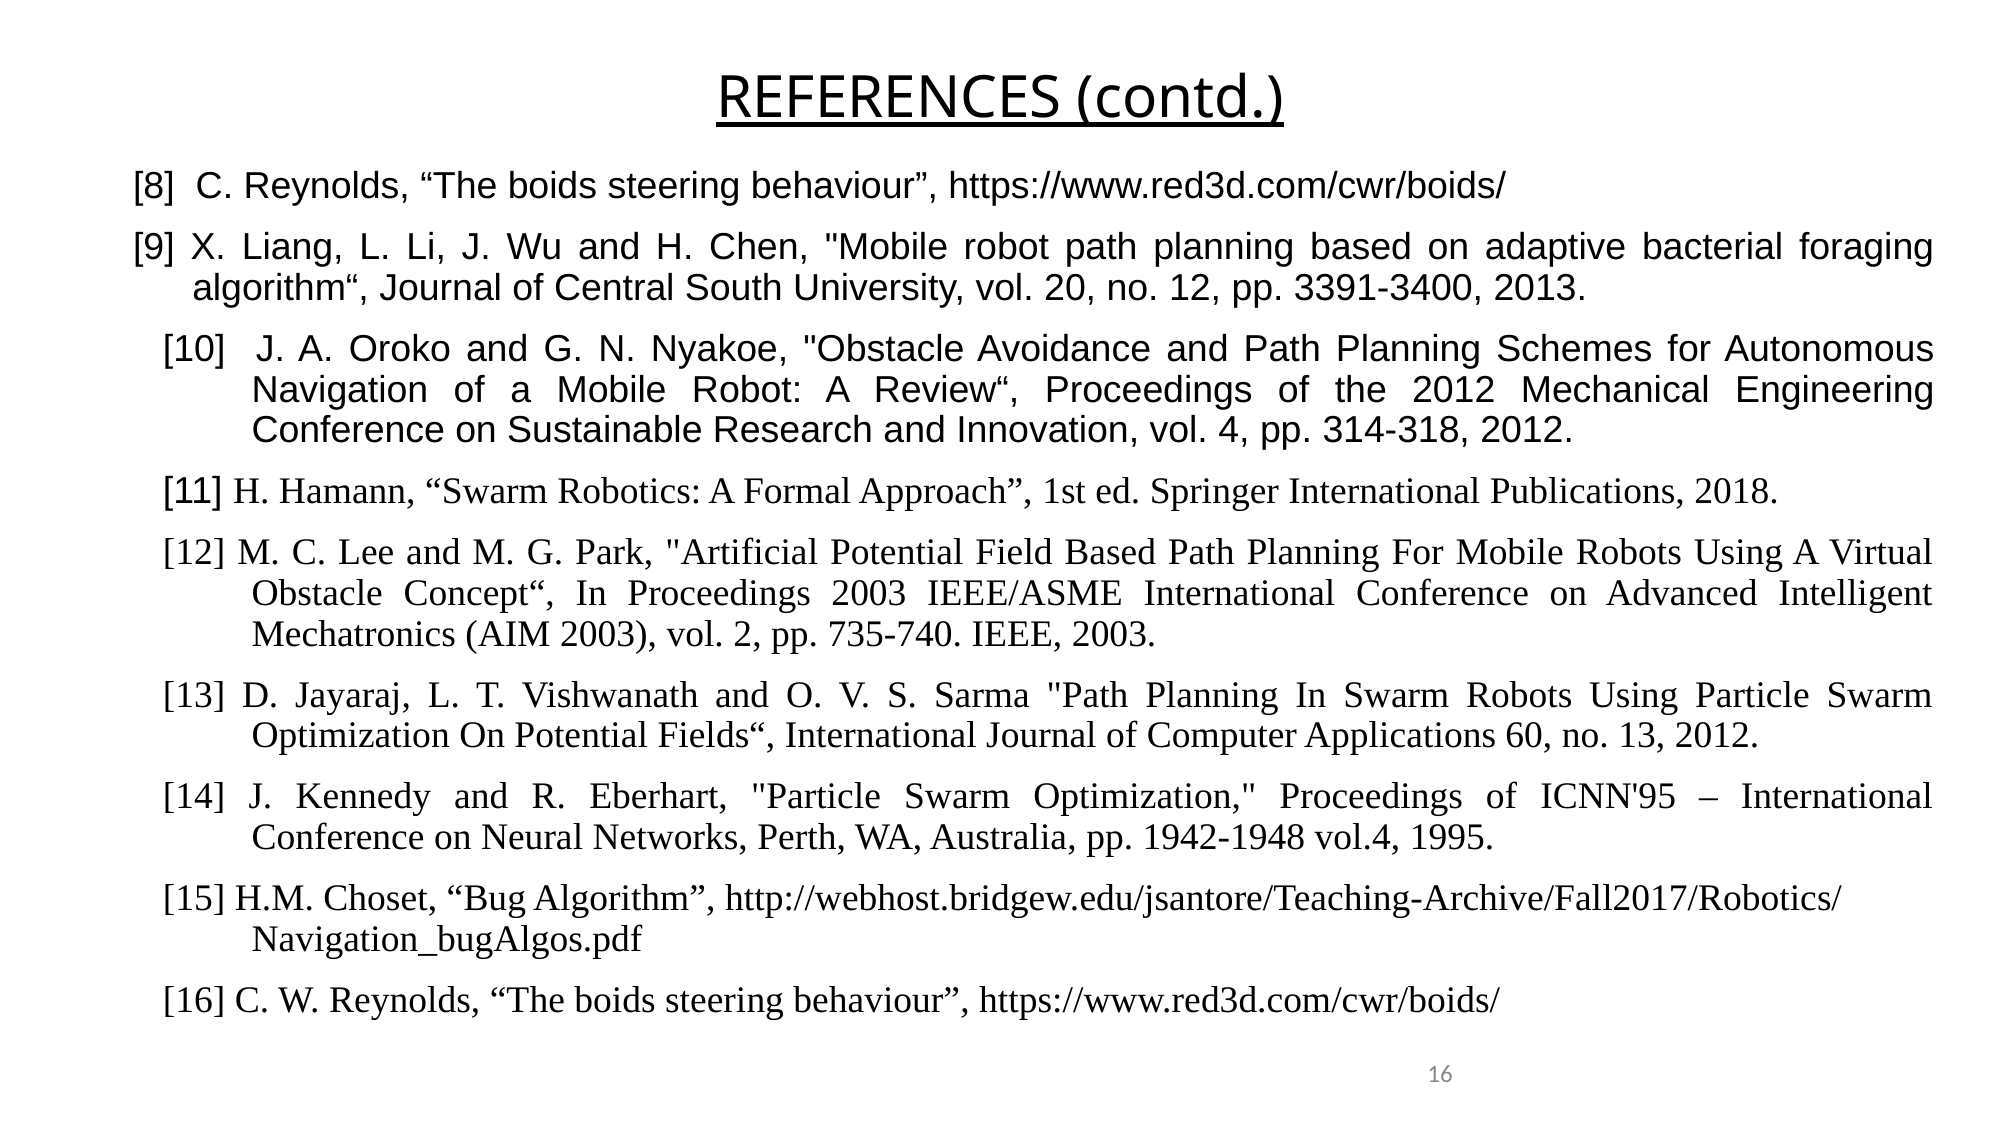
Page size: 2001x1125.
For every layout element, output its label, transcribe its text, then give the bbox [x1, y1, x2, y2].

title REFERENCES (contd.) [137, 59, 1863, 137]
text_box [1412, 1042, 1863, 1103]
list [8] C. Reynolds, “The boids steering behaviour”, https://www.red3d.com/cwr/boids/ [9] X. Liang, L. Li, J. Wu and H. Chen, "Mobile robot path planning based on adaptive bacterial foraging algorithm“, Journal of Central South University, vol. 20, no. 12, pp. 3391-3400, 2013. [10] J. A. Oroko and G. N. Nyakoe, "Obstacle Avoidance and Path Planning Schemes for Autonomous Navigation of a Mobile Robot: A Review“, Proceedings of the 2012 Mechanical Engineering Conference on Sustainable Research and Innovation, vol. 4, pp. 314-318, 2012. [11] H. Hamann, “Swarm Robotics: A Formal Approach”, 1st ed. Springer International Publications, 2018. [12] M. C. Lee and M. G. Park, "Artificial Potential Field Based Path Planning For Mobile Robots Using A Virtual Obstacle Concept“, In Proceedings 2003 IEEE/ASME International Conference on Advanced Intelligent Mechatronics (AIM 2003), vol. 2, pp. 735-740. IEEE, 2003. [13] D. Jayaraj, L. T. Vishwanath and O. V. S. Sarma "Path Planning In Swarm Robots Using Particle Swarm Optimization On Potential Fields“, International Journal of Computer Applications 60, no. 13, 2012. [14] J. Kennedy and R. Eberhart, "Particle Swarm Optimization," Proceedings of ICNN'95 – International Conference on Neural Networks, Perth, WA, Australia, pp. 1942-1948 vol.4, 1995. [15] H.M. Choset, “Bug Algorithm”, http://webhost.bridgew.edu/jsantore/Teaching-Archive/Fall2017/Robotics/Navigation_bugAlgos.pdf [16] C. W. Reynolds, “The boids steering behaviour”, https://www.red3d.com/cwr/boids/ [59, 158, 1951, 1043]
